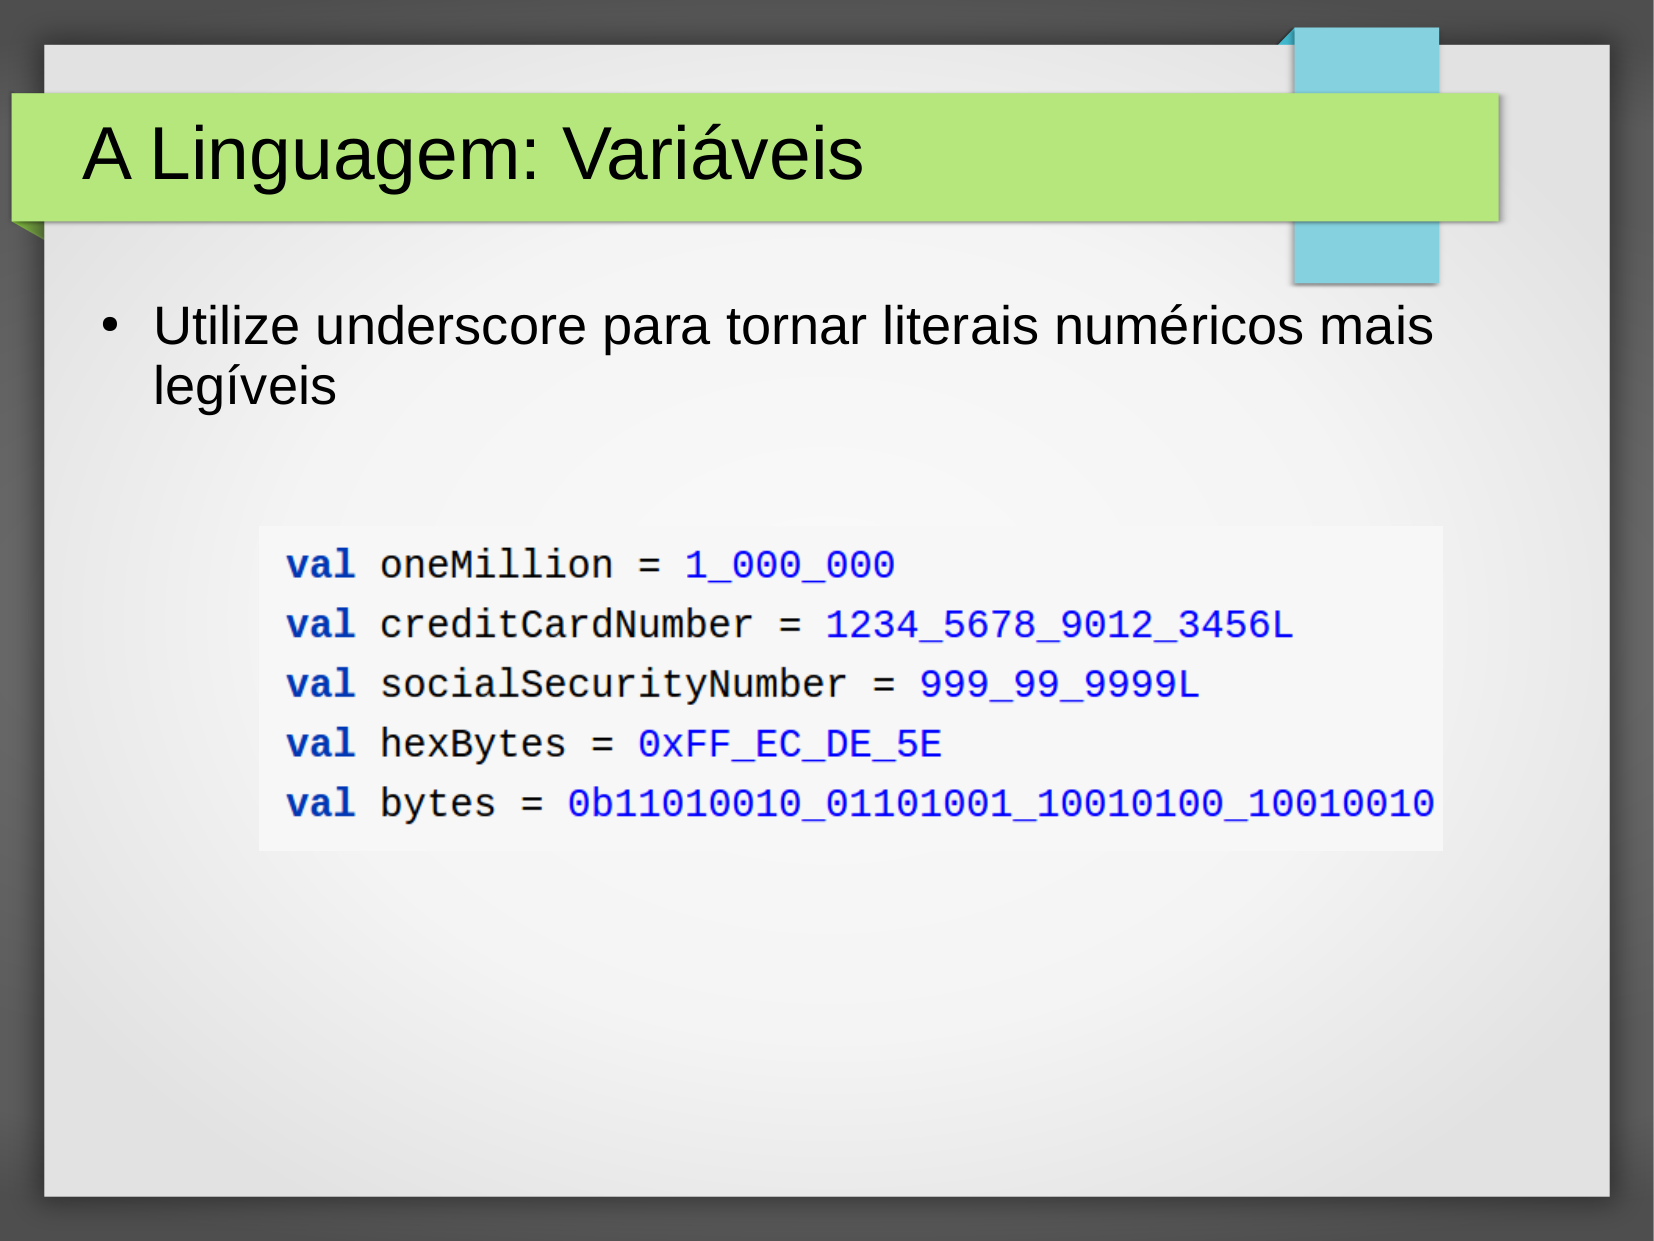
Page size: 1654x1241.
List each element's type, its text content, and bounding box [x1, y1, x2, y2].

list Utilize underscore para tornar literais numéricos mais legíveis [82, 295, 1571, 1015]
picture [0, 0, 1654, 1241]
title A Linguagem: Variáveis [82, 94, 1264, 213]
